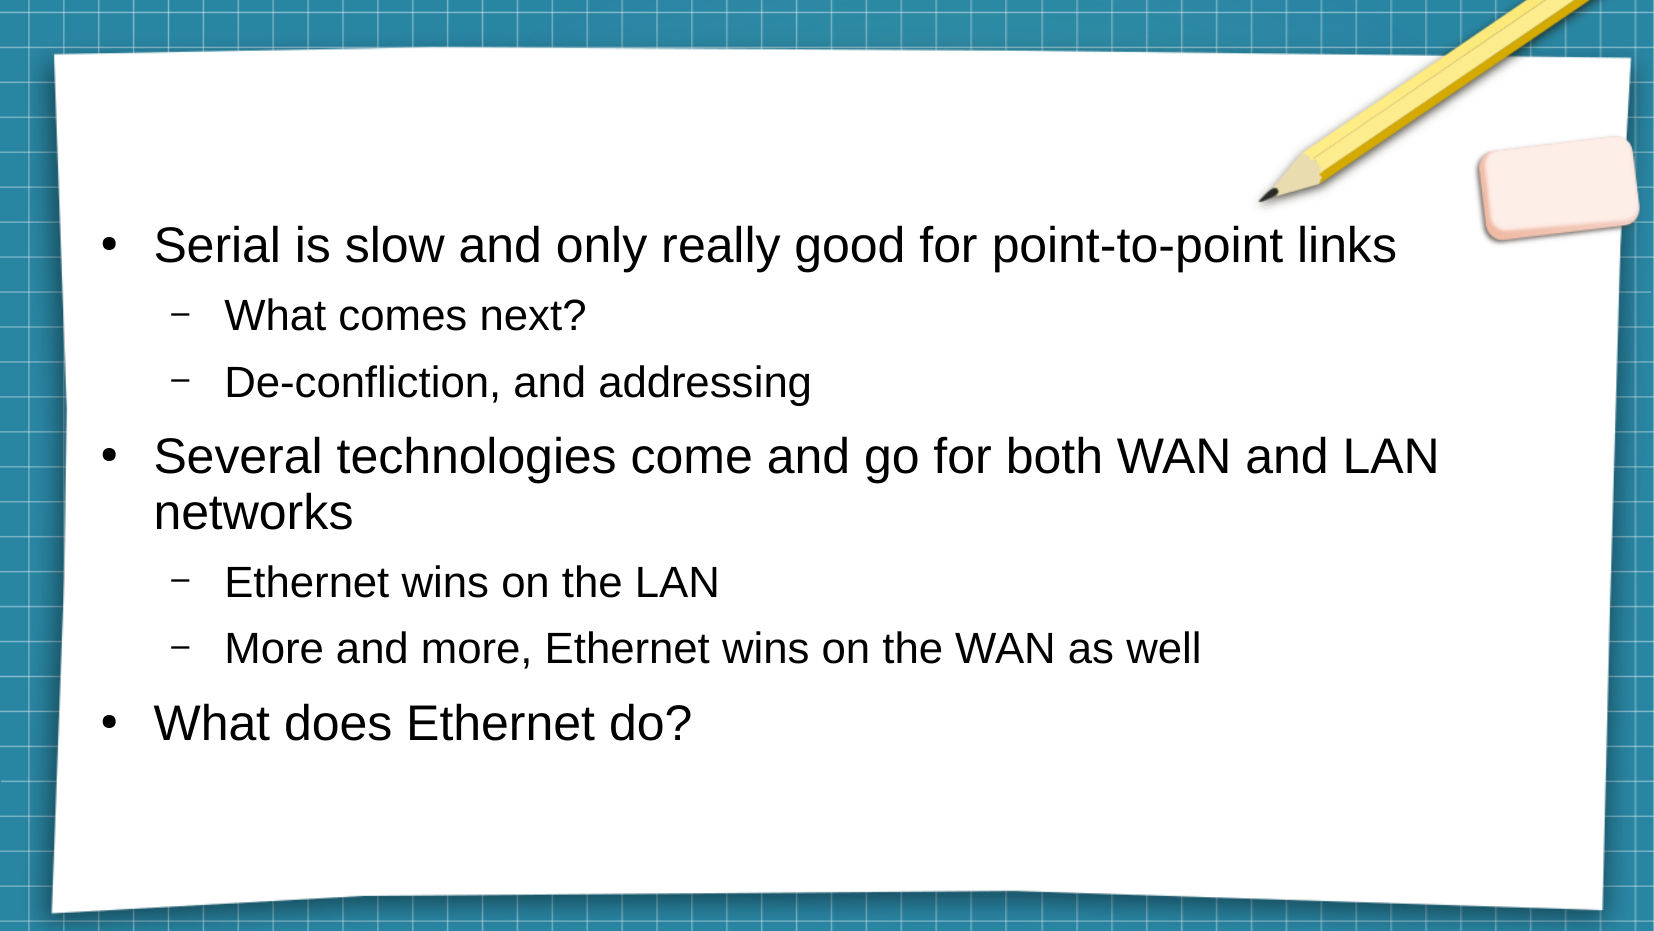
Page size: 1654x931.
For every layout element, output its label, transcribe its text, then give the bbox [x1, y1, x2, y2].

list Serial is slow and only really good for point-to-point links What comes next? De-confliction, and addressing Several technologies come and go for both WAN and LAN networks Ethernet wins on the LAN More and more, Ethernet wins on the WAN as well What does Ethernet do? [82, 217, 1571, 758]
picture [0, 0, 1654, 931]
